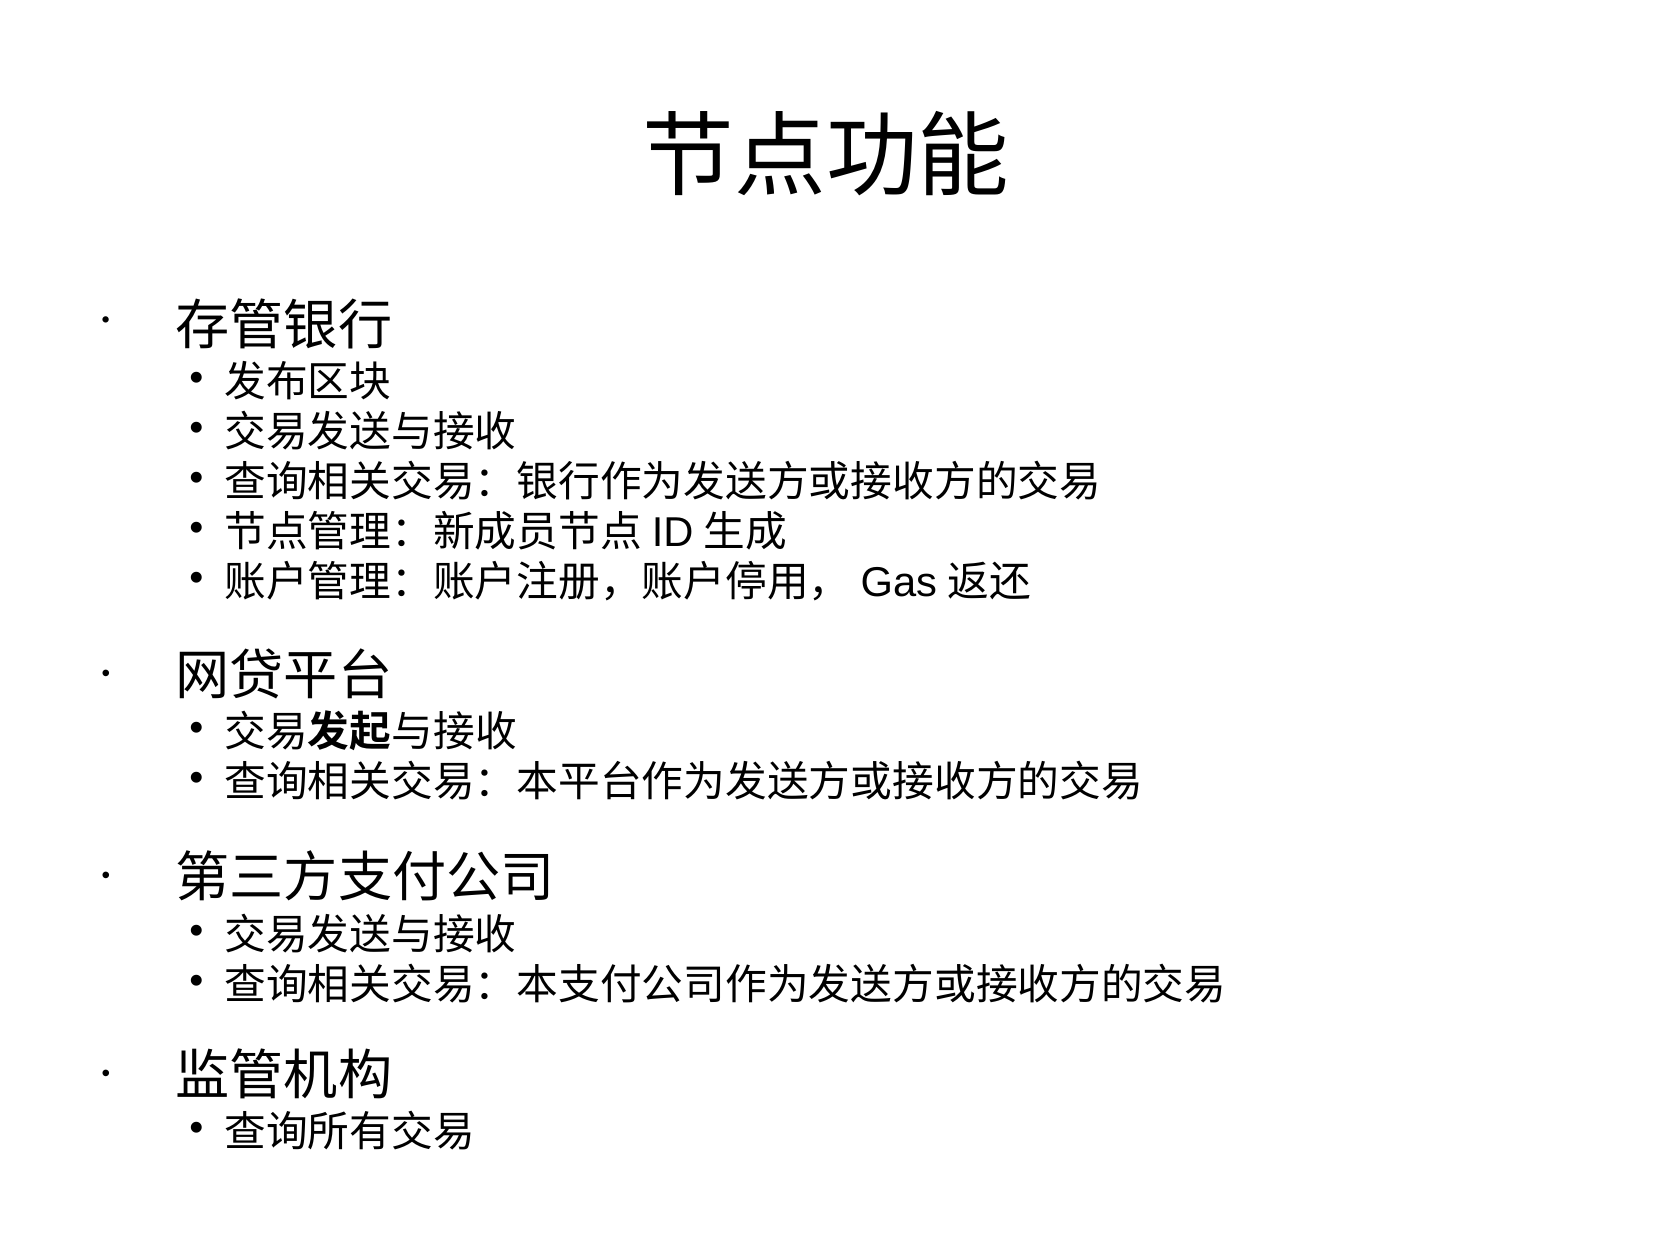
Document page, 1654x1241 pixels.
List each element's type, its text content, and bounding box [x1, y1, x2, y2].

text_box 存管银行 发布区块 交易发送与接收 查询相关交易：银行作为发送方或接收方的交易 节点管理：新成员节点ID生成 账户管理：账户注册，账户停用，Gas返还 网贷平台 交易发起与接收 查询相关交易：本平台作为发送方或接收方的交易 第三方支付公司 交易发送与接收 查询相关交易：本支付公司作为发送方或接收方的交易 监管机构 查询所有交易 [82, 290, 1570, 1009]
text_box 节点功能 [82, 49, 1570, 256]
